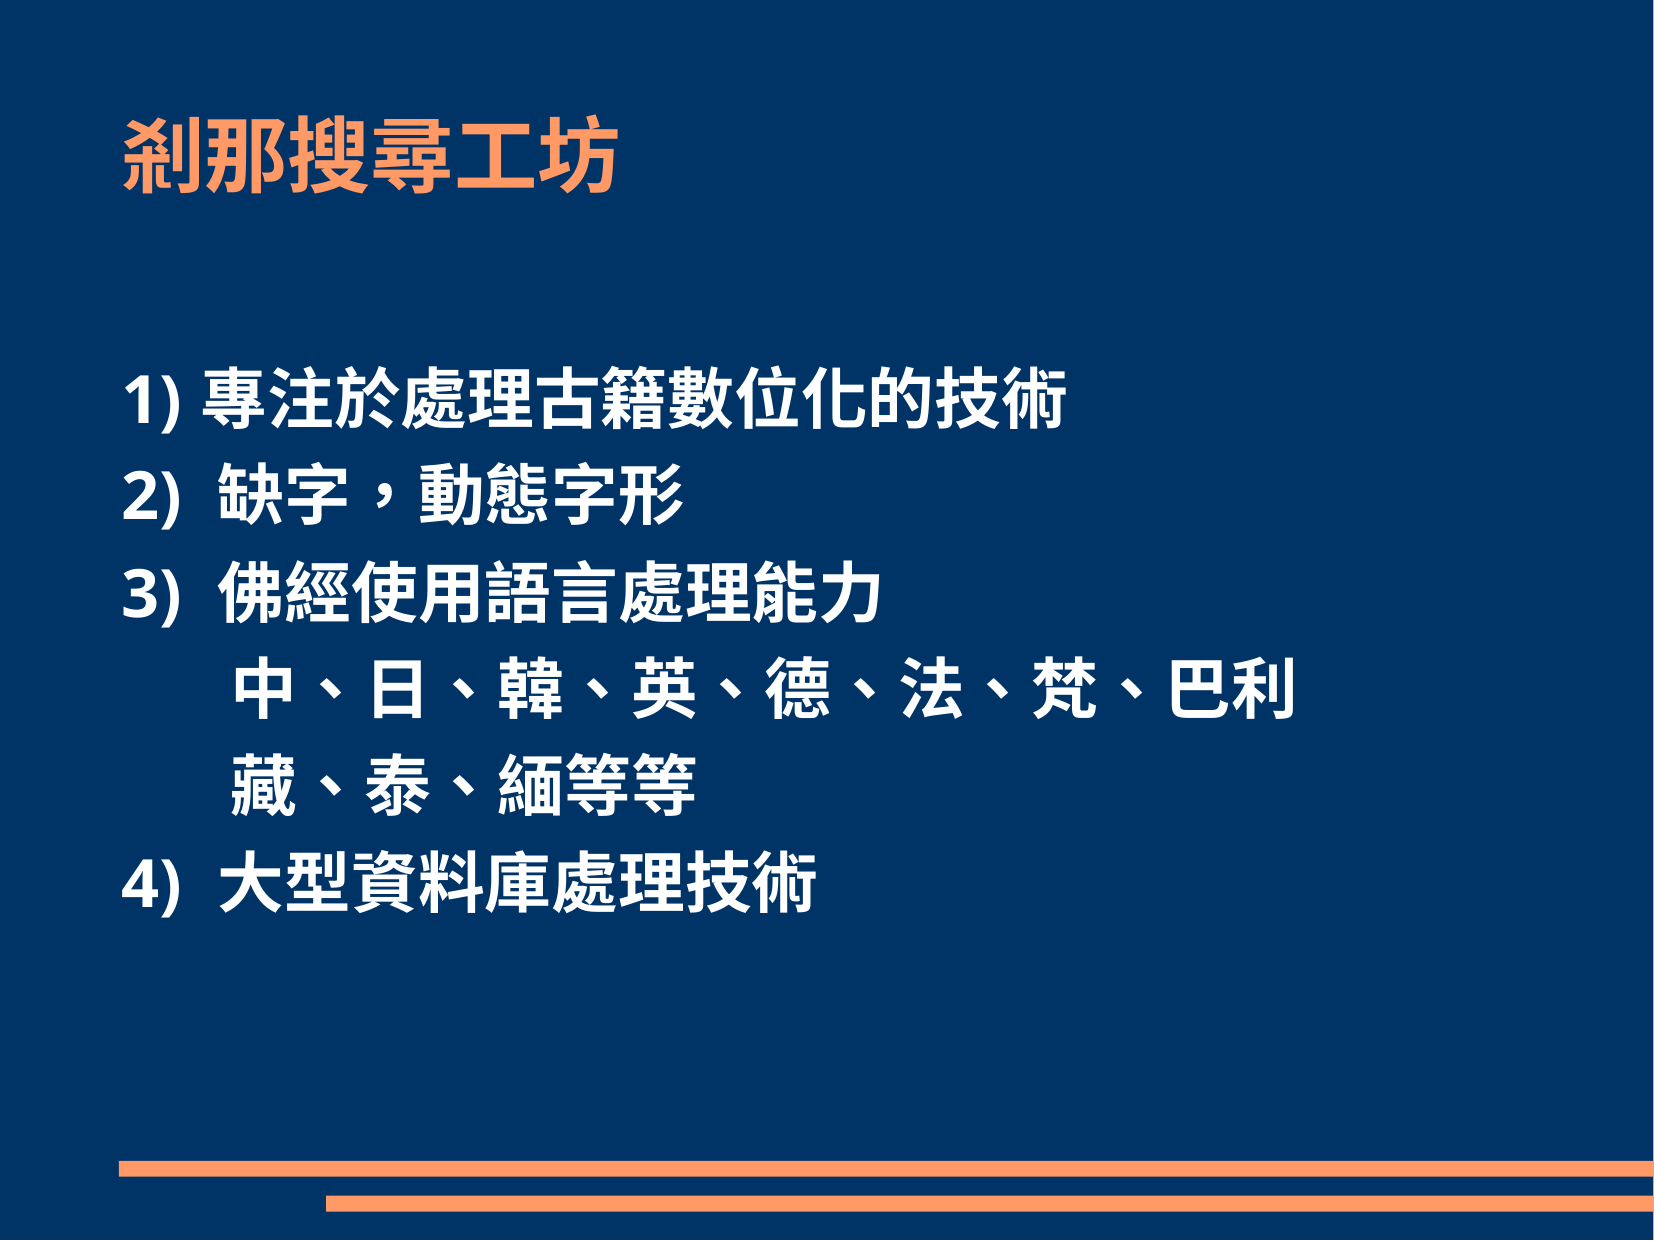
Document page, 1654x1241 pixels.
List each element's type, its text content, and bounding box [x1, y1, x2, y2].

subtitle 1)專注於處理古籍數位化的技術 2) 缺字，動態字形 3) 佛經使用語言處理能力 中、日、韓、英、德、法、梵、巴利 藏、泰、緬等等 4) 大型資料庫處理技術 [121, 322, 1561, 1132]
title 剎那搜尋工坊 [121, 46, 1534, 254]
